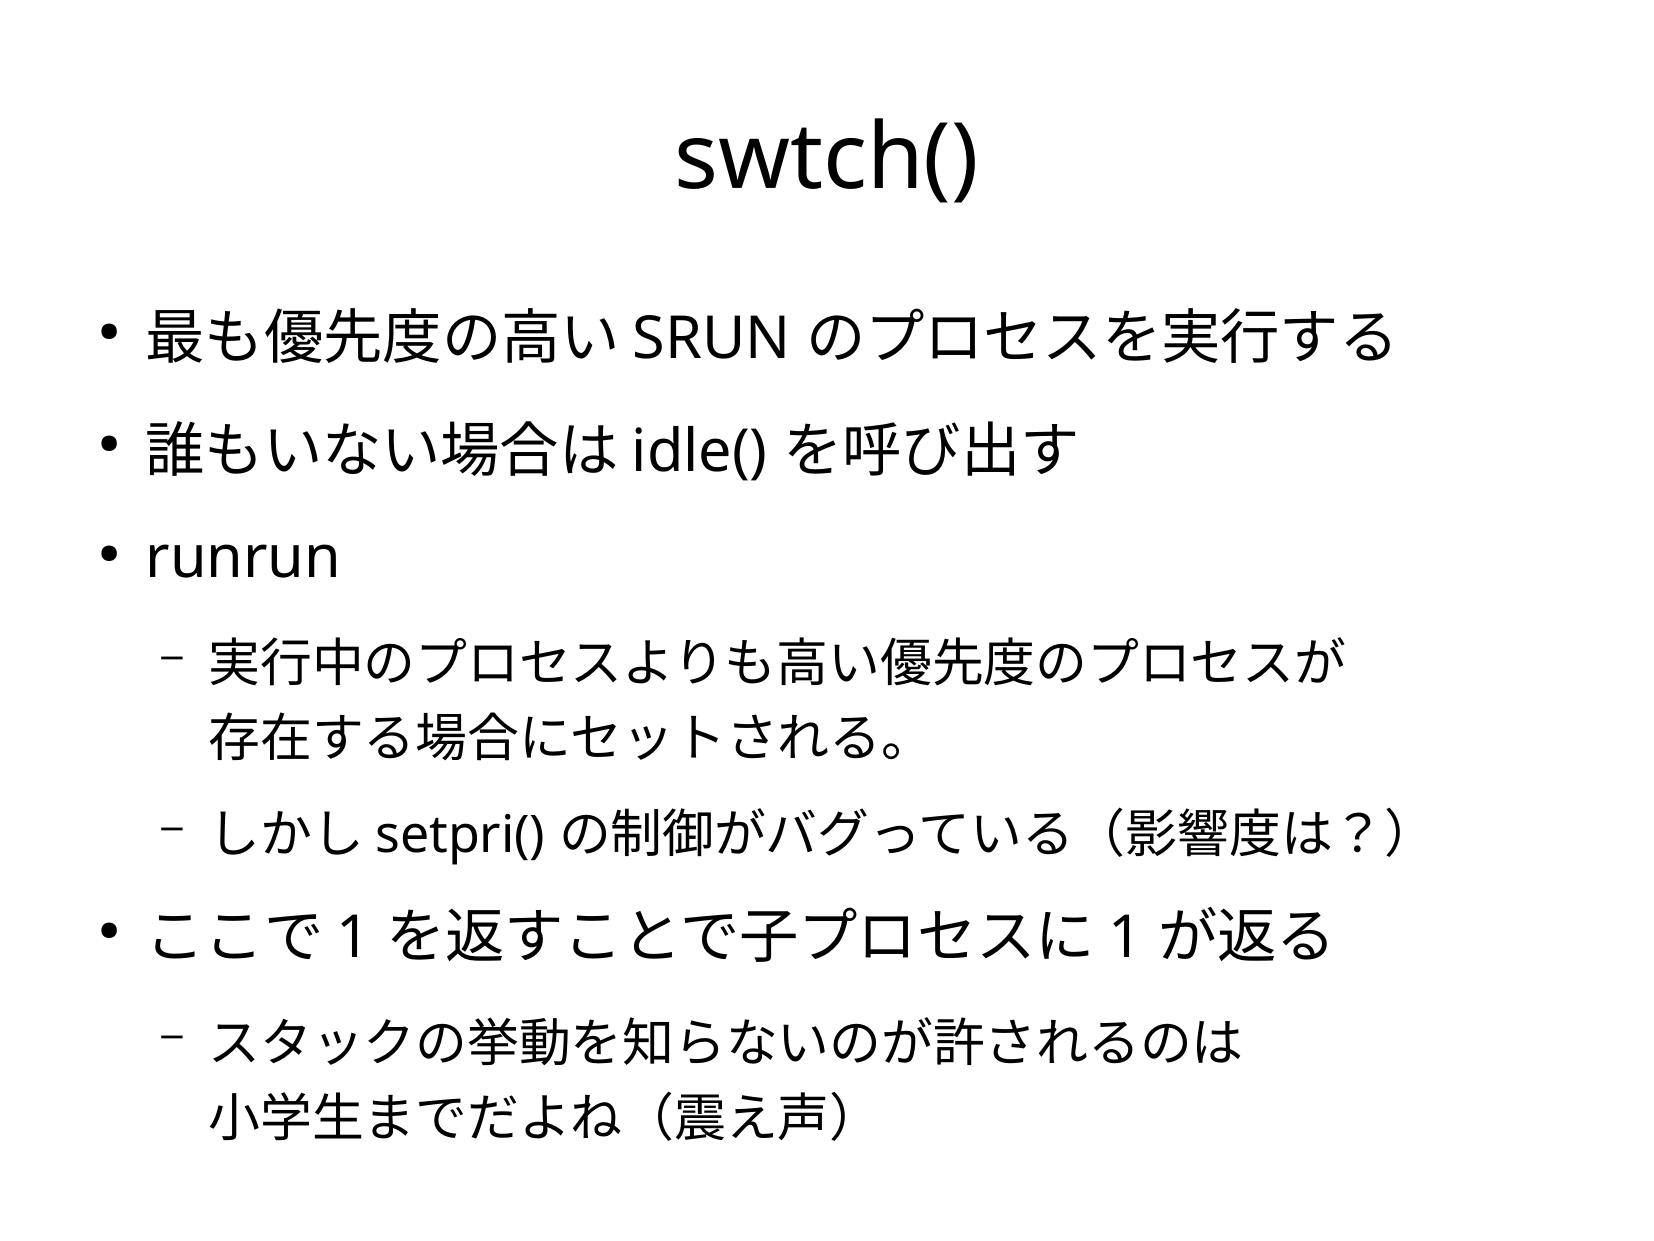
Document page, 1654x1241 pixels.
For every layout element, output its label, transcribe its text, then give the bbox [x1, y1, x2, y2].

list 最も優先度の高い SRUN のプロセスを実行する 誰もいない場合は idle() を呼び出す runrun 実行中のプロセスよりも高い優先度のプロセスが 存在する場合にセットされる。 しかし setpri() の制御がバグっている（影響度は？） ここで 1 を返すことで子プロセスに 1 が返る スタックの挙動を知らないのが許されるのは 小学生までだよね（震え声） [82, 290, 1538, 1170]
title swtch() [82, 49, 1571, 257]
